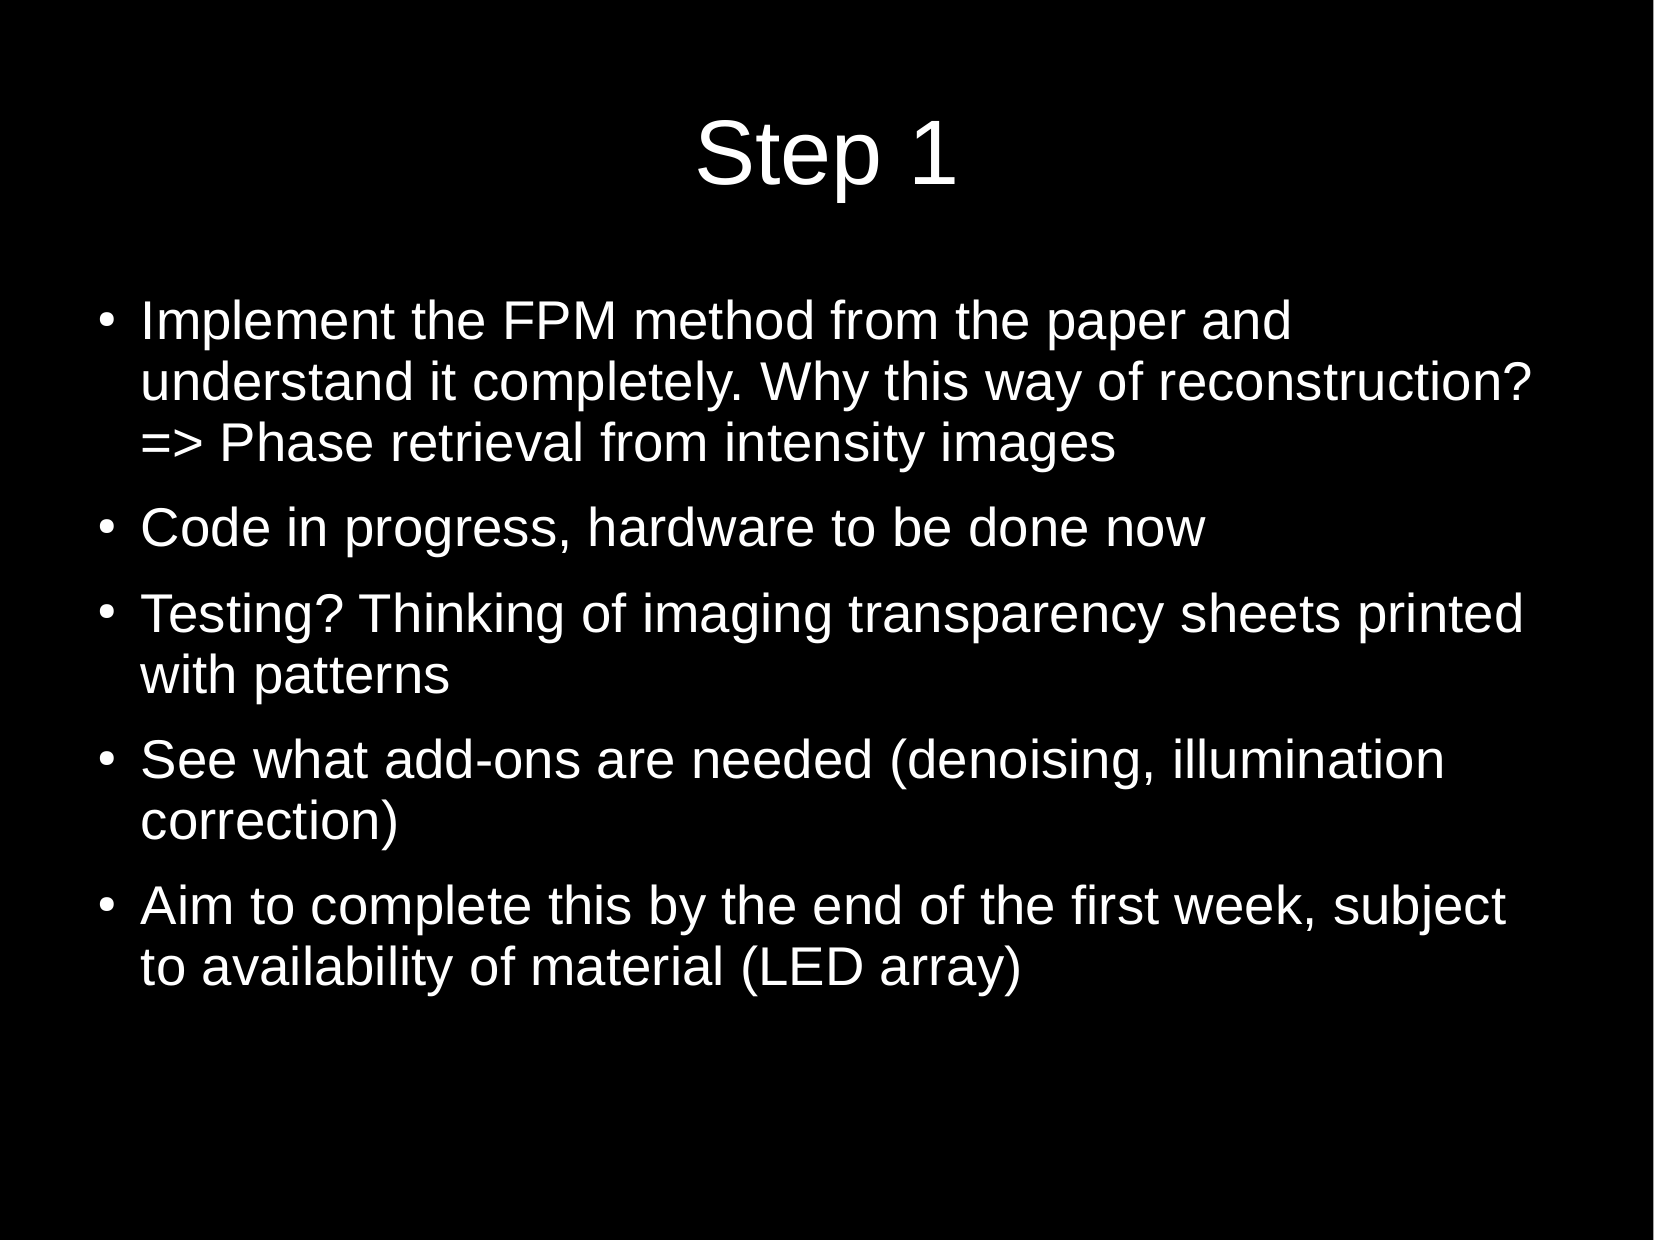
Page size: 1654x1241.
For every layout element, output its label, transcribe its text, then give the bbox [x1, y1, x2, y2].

list Implement the FPM method from the paper and understand it completely. Why this way of reconstruction? => Phase retrieval from intensity images Code in progress, hardware to be done now Testing? Thinking of imaging transparency sheets printed with patterns See what add-ons are needed (denoising, illumination correction) Aim to complete this by the end of the first week, subject to availability of material (LED array) [82, 290, 1538, 1010]
title Step 1 [82, 49, 1571, 257]
